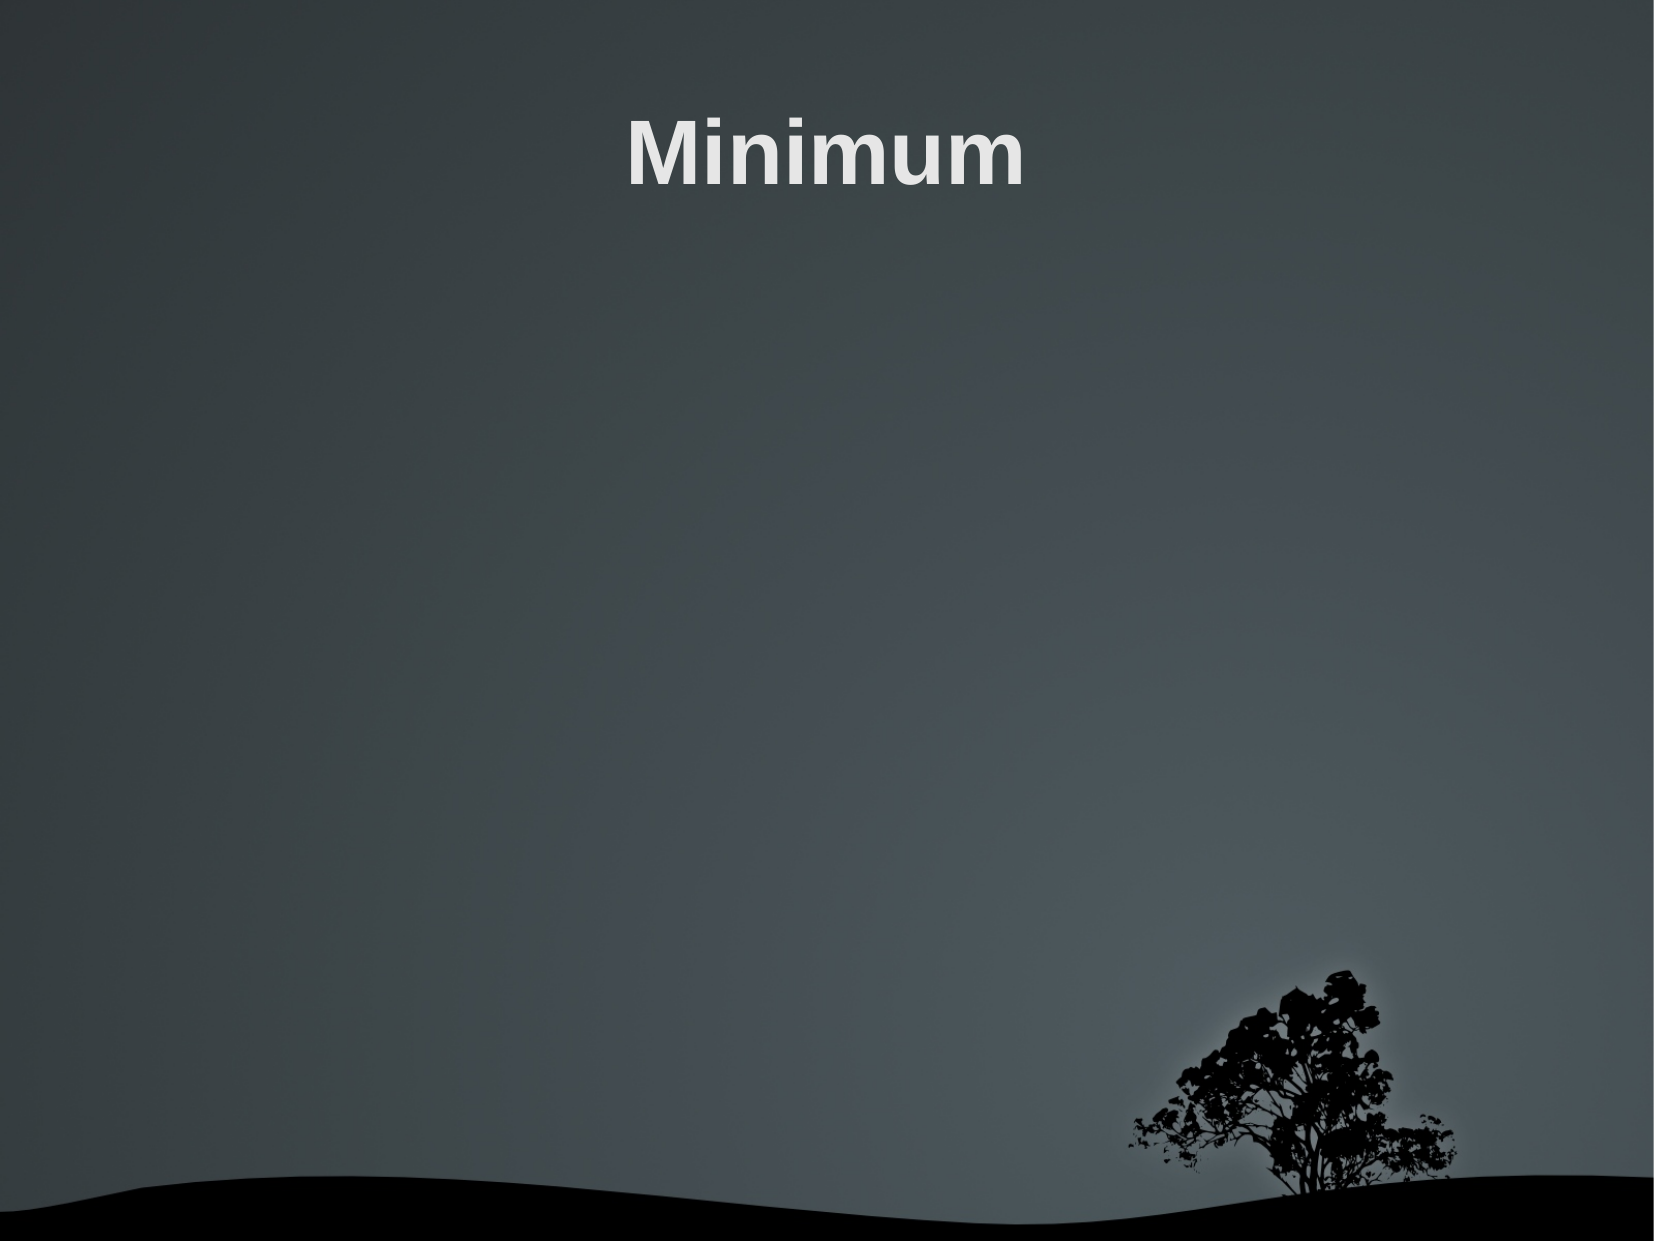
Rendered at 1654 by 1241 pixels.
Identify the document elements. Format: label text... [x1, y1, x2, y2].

picture [0, 0, 1654, 1241]
title Minimum [82, 49, 1571, 257]
